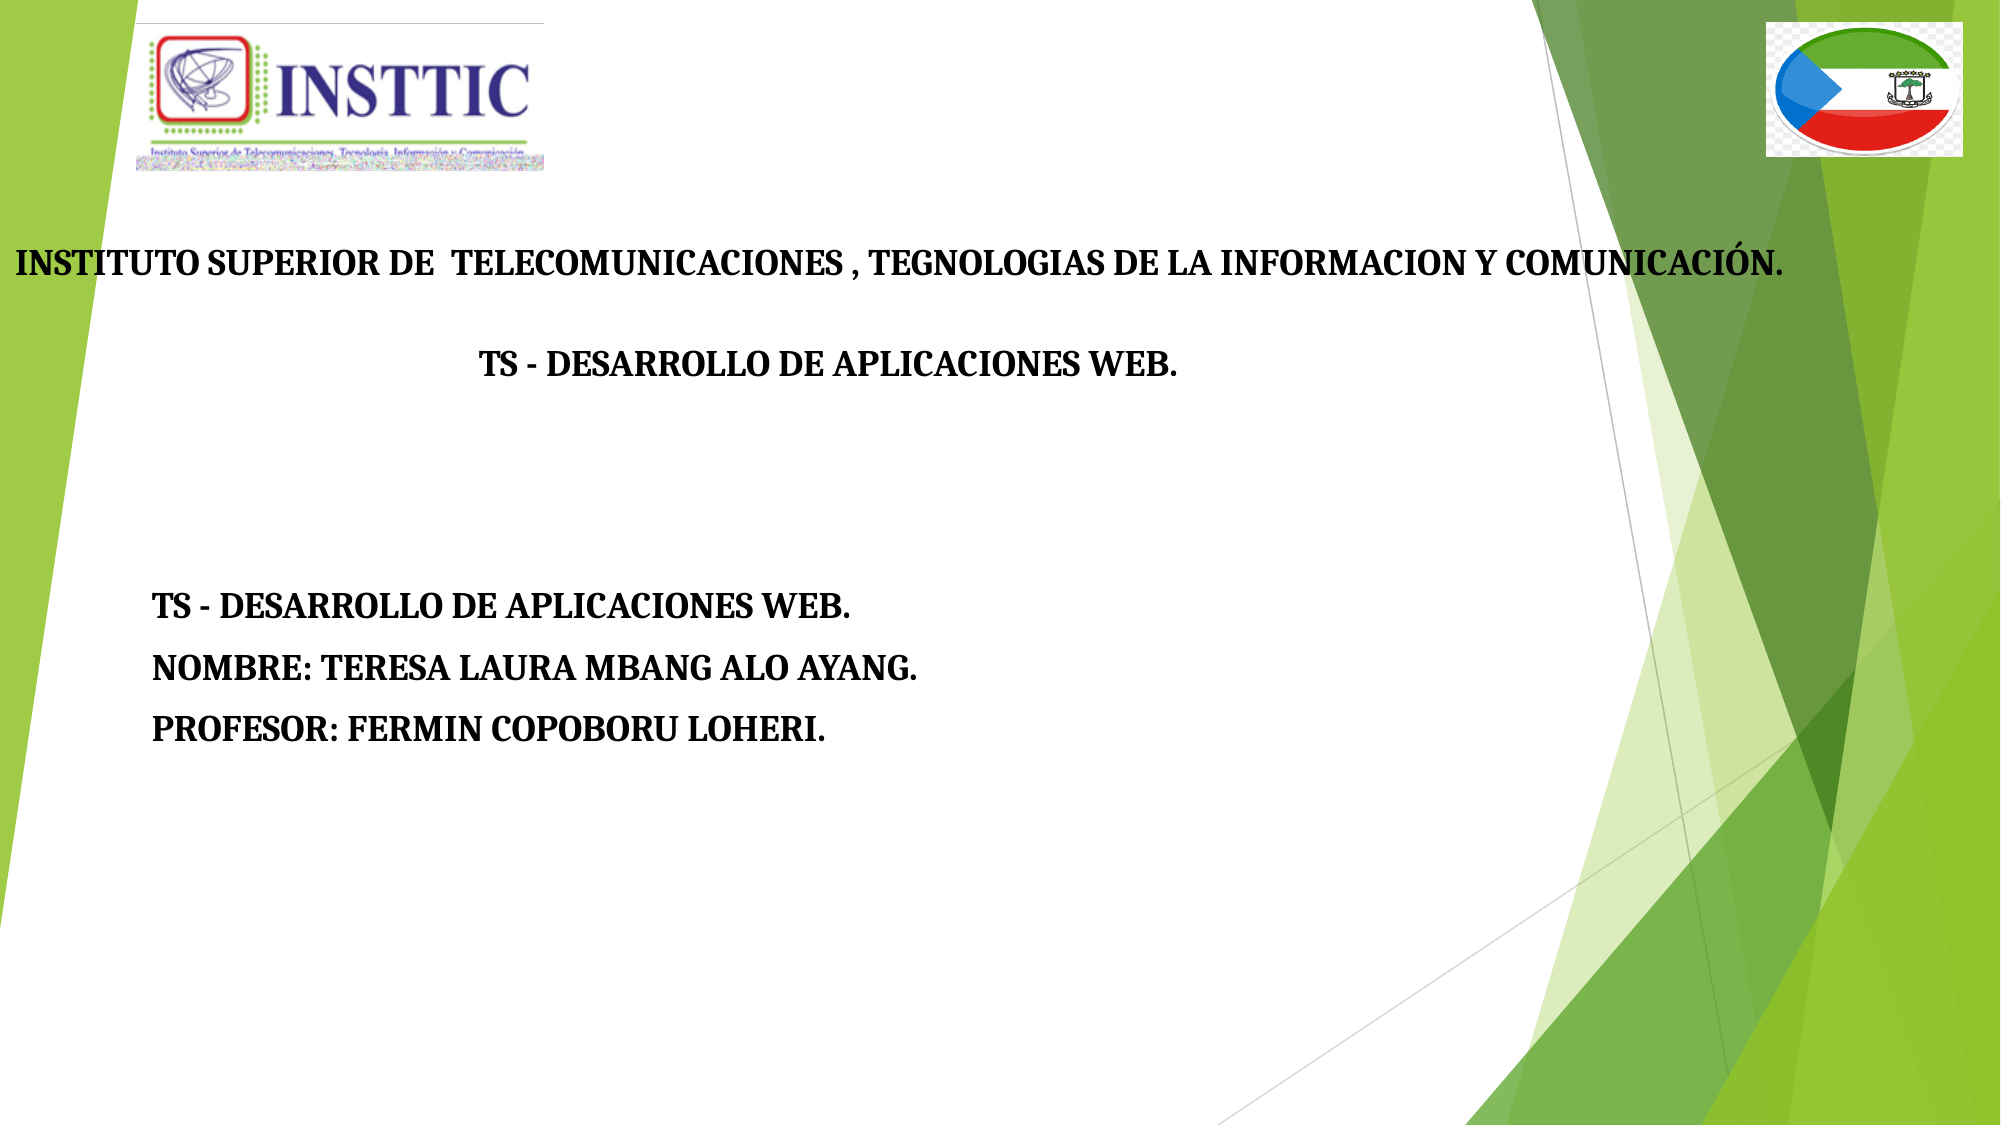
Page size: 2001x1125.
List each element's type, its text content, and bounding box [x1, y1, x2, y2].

subtitle TS - DESARROLLO DE APLICACIONES WEB. NOMBRE: TERESA LAURA MBANG ALO AYANG. PROFESOR: FERMIN COPOBORU LOHERI. [136, 578, 1083, 759]
picture [136, 22, 544, 179]
text_box TS - DESARROLLO DE APLICACIONES WEB. [463, 331, 1352, 426]
picture [1766, 22, 1963, 157]
title INSTITUTO SUPERIOR DE TELECOMUNICACIONES , TEGNOLOGIAS DE LA INFORMACION Y COMUNICACIÓN. [0, 198, 1977, 426]
